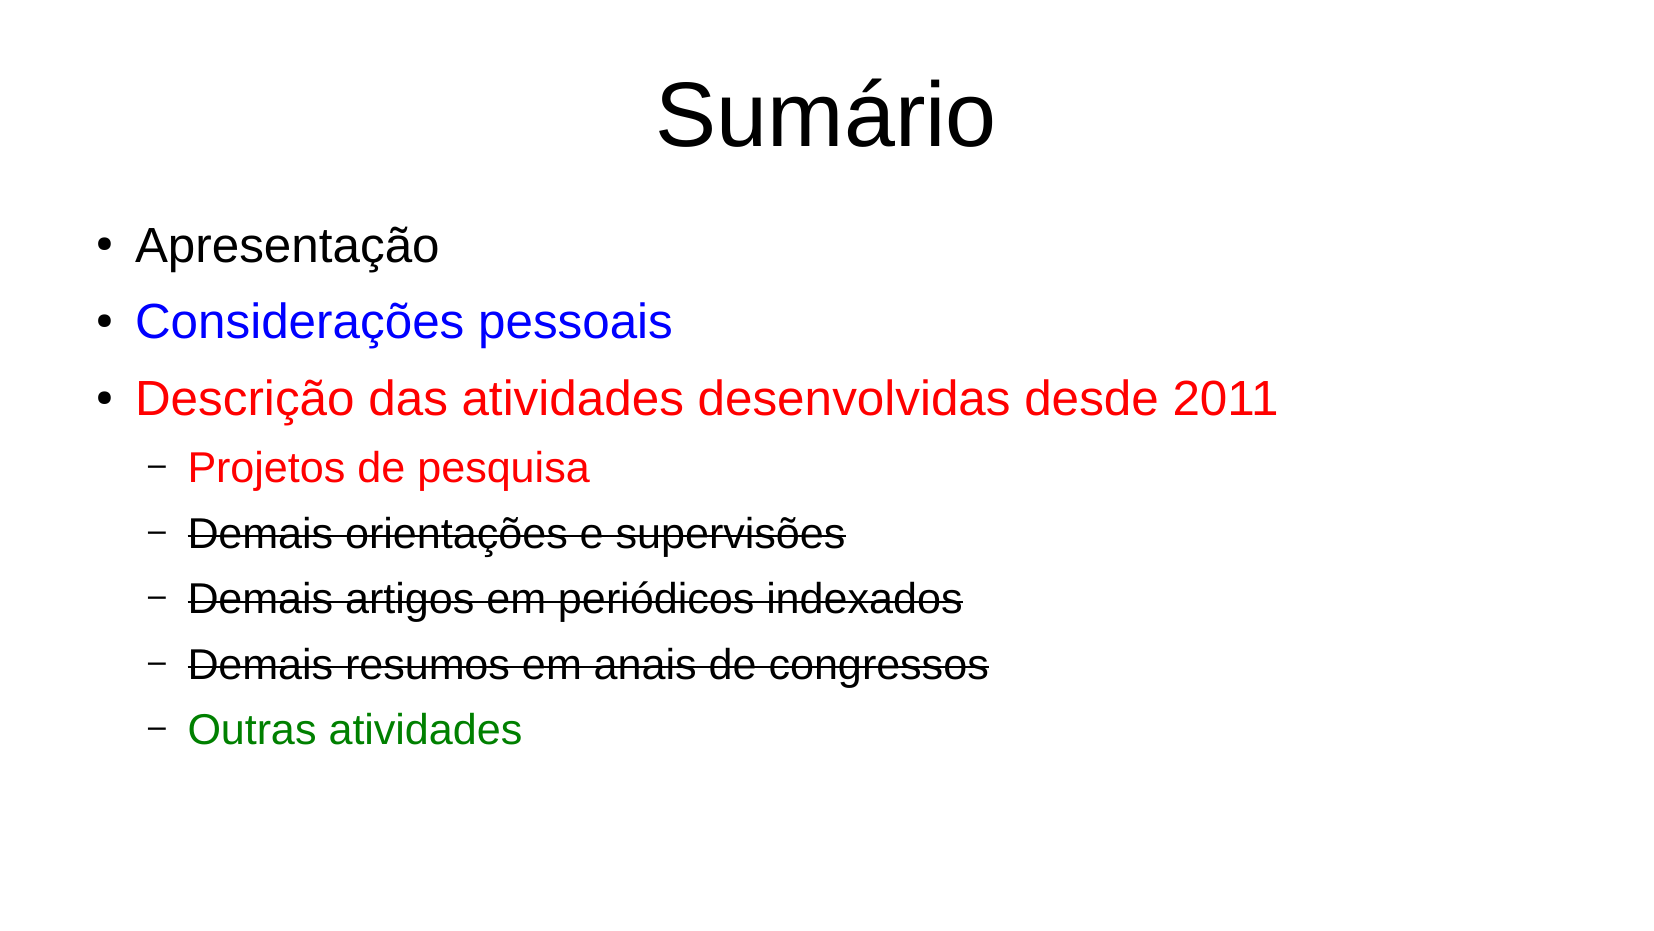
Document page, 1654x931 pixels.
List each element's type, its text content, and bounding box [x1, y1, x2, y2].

list Apresentação Considerações pessoais Descrição das atividades desenvolvidas desde 2011 Projetos de pesquisa Demais orientações e supervisões Demais artigos em periódicos indexados Demais resumos em anais de congressos Outras atividades [82, 217, 1571, 758]
title Sumário [82, 37, 1571, 193]
